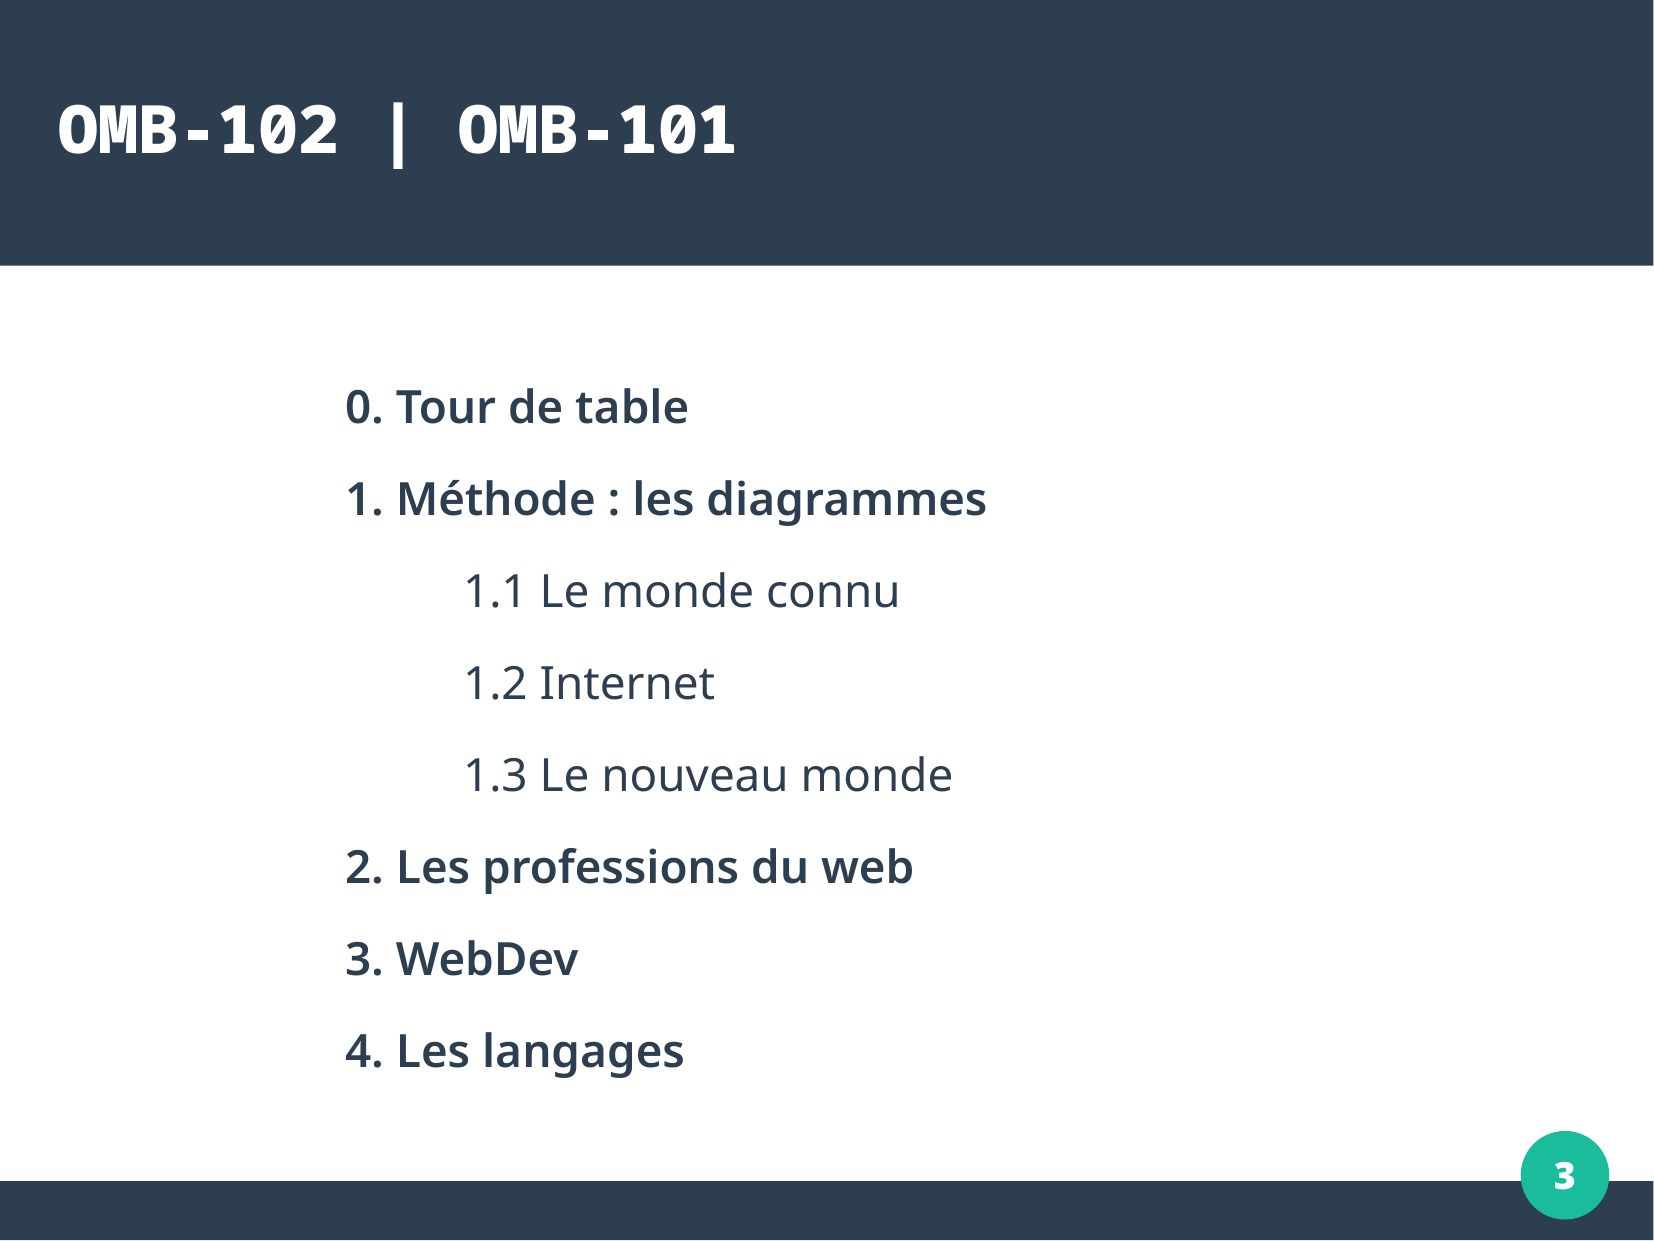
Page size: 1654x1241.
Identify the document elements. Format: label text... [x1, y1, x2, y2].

list 0. Tour de table 1. Méthode : les diagrammes 1.1 Le monde connu 1.2 Internet 1.3 Le nouveau monde 2. Les professions du web 3. WebDev 4. Les langages [345, 270, 1654, 1186]
title OMB-102 | OMB-101 [59, 49, 1595, 207]
